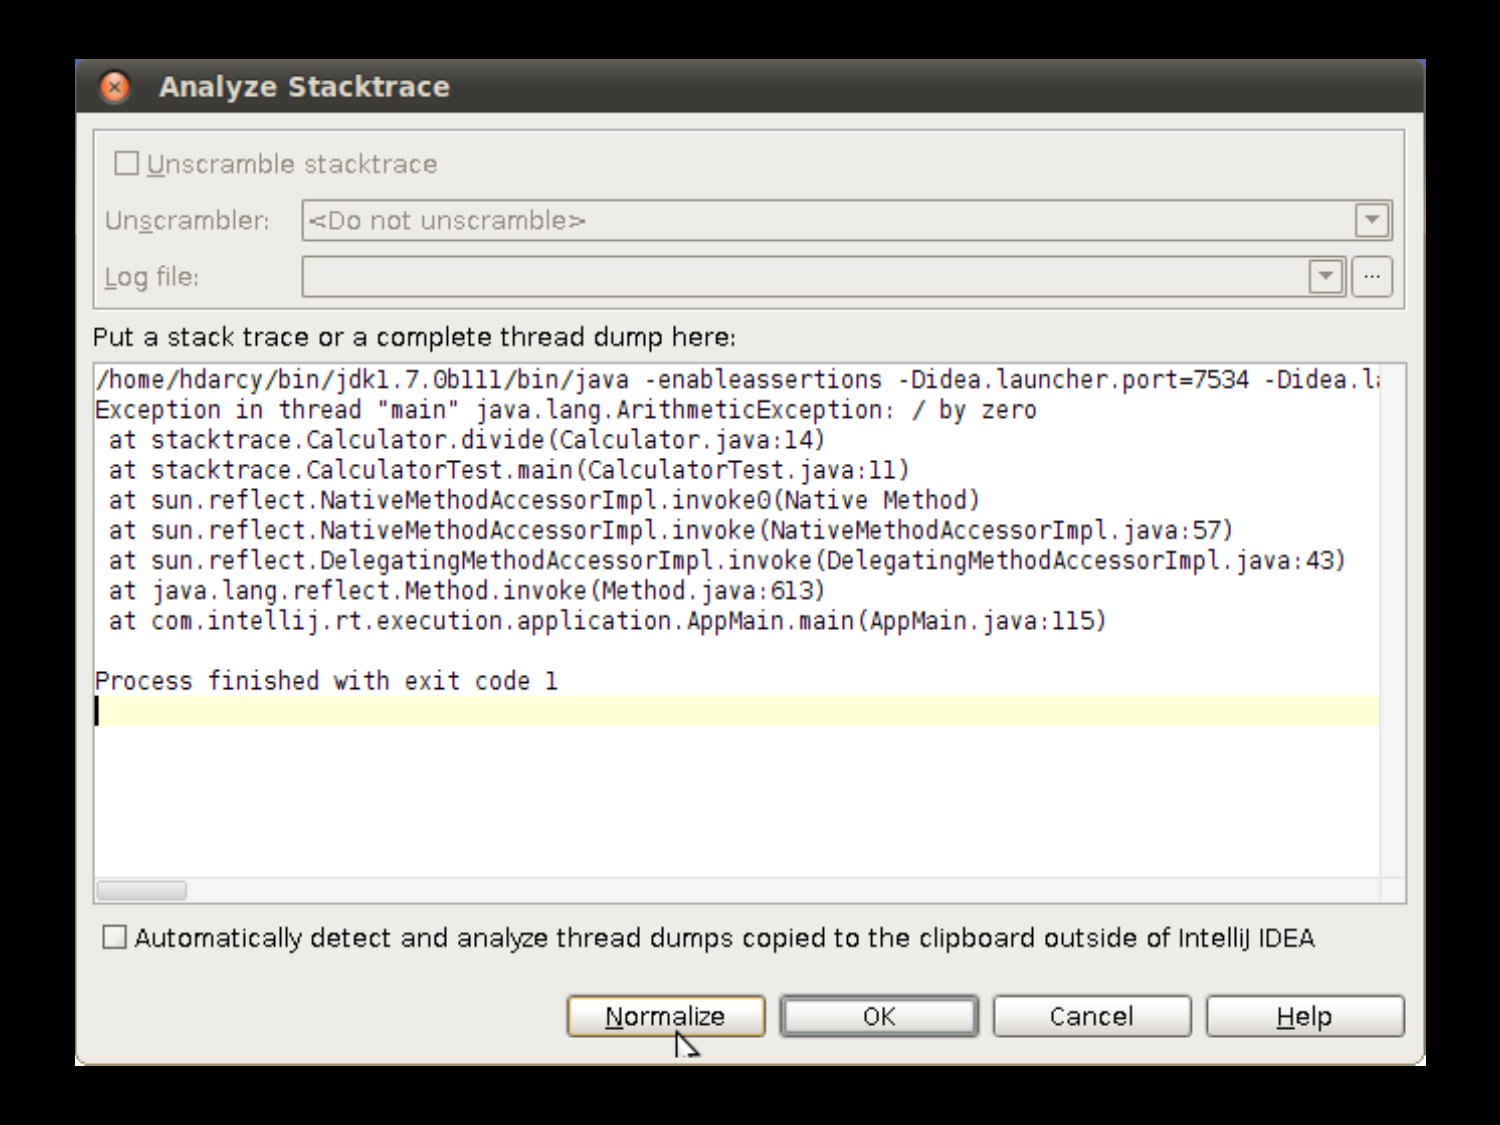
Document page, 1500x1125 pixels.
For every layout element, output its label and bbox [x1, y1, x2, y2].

picture [75, 59, 1426, 1066]
